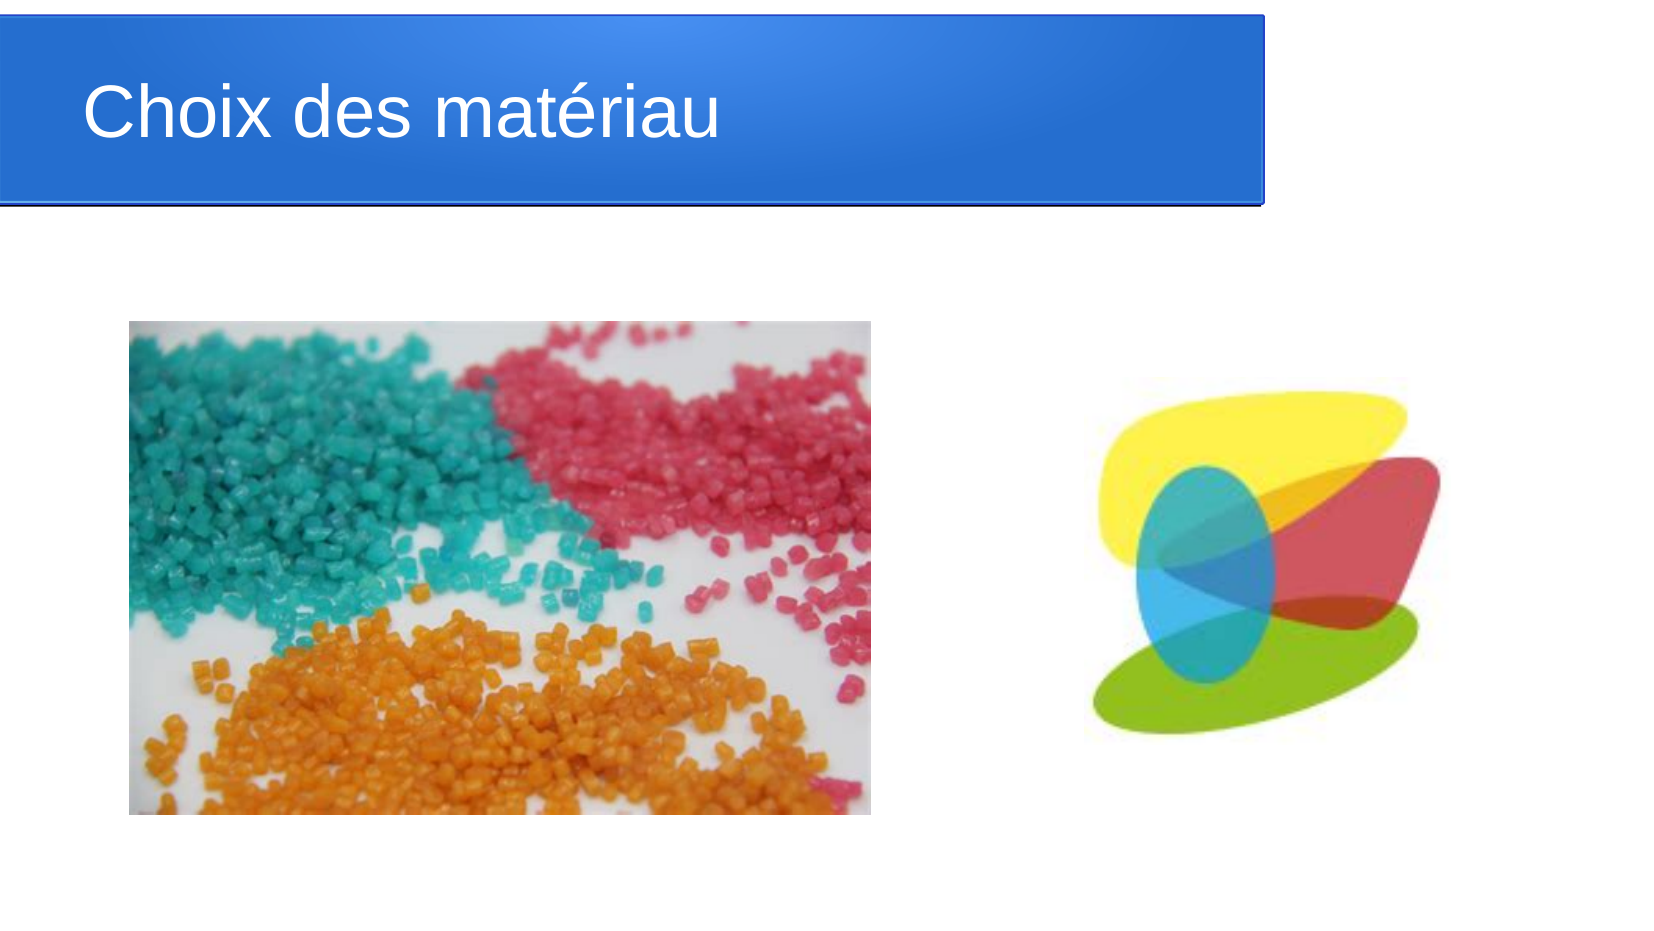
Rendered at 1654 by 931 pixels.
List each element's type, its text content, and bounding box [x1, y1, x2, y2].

picture [129, 321, 871, 815]
title Choix des matériau [82, 35, 1235, 189]
picture [1084, 377, 1451, 745]
